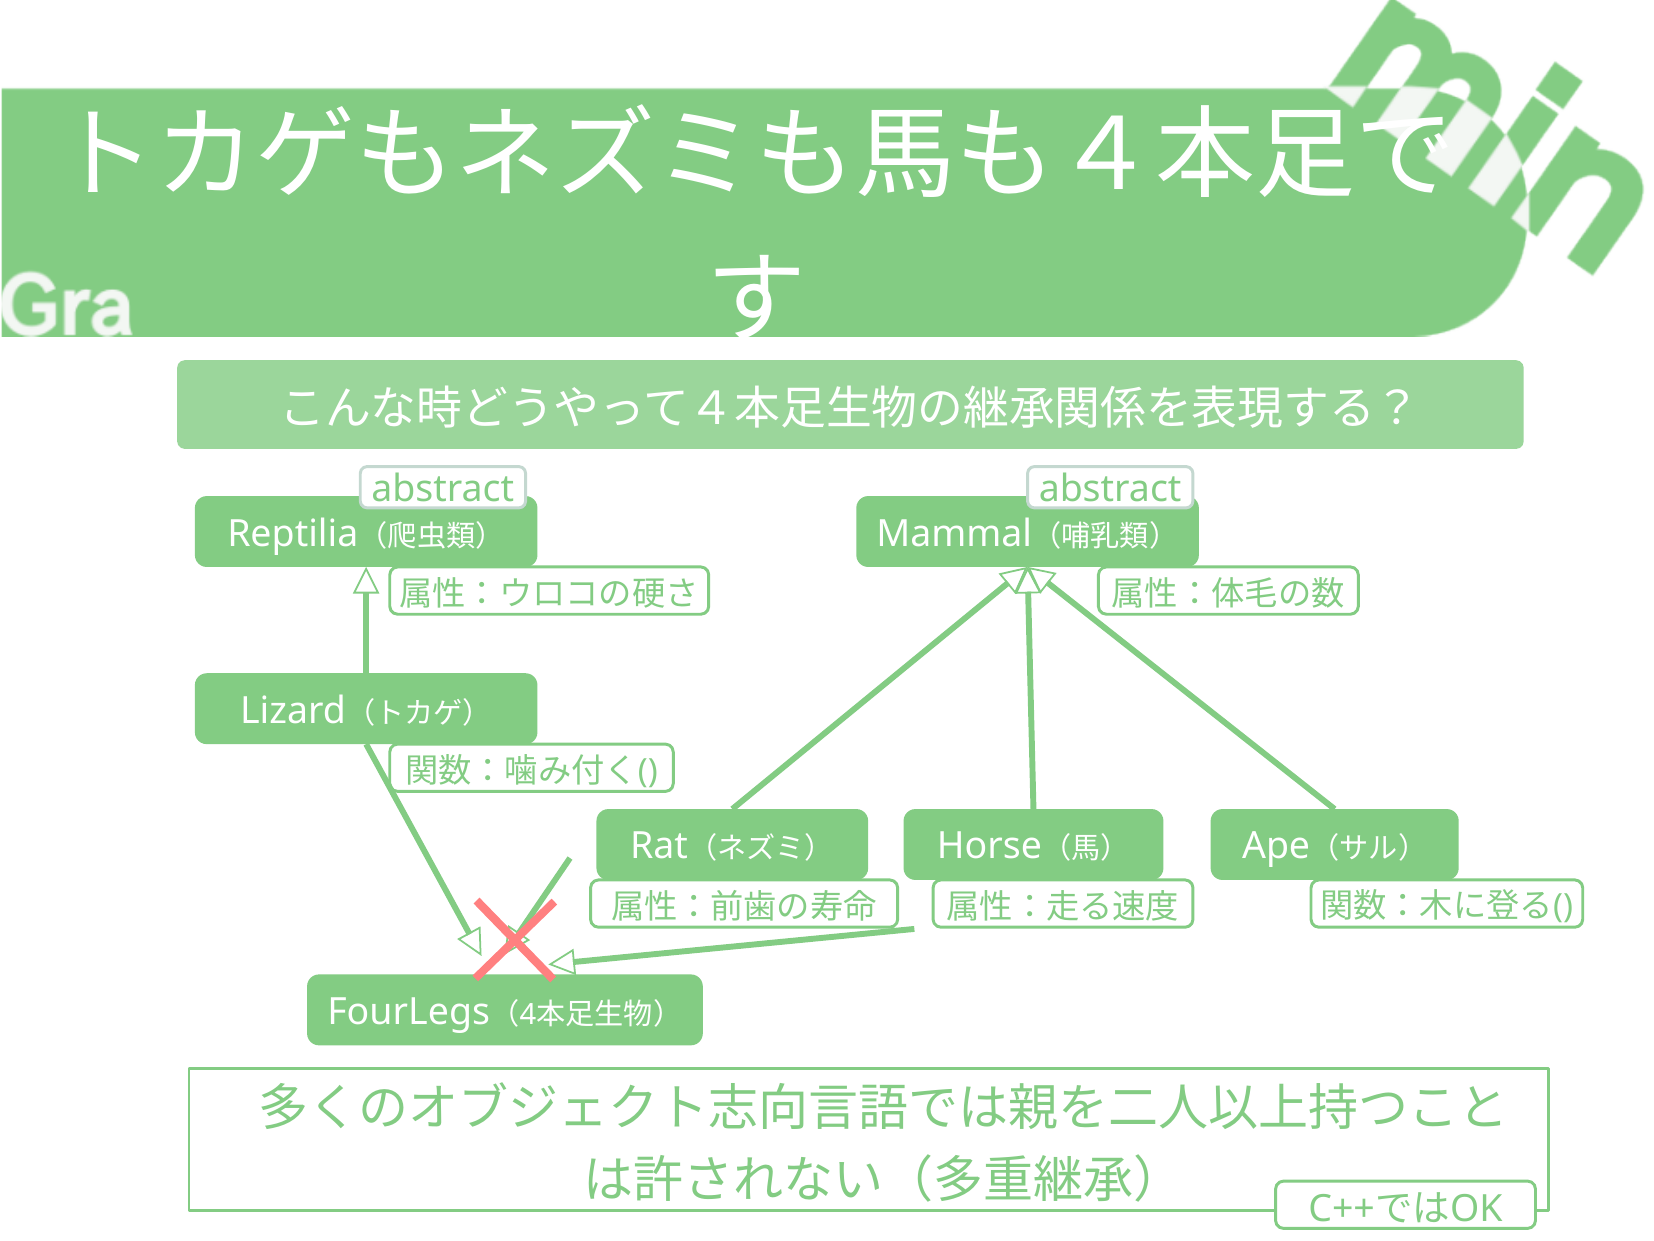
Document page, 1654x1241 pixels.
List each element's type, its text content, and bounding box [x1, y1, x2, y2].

title トカゲもネズミも馬も４本足です [11, 68, 1501, 369]
picture [1, 0, 1654, 337]
text_box C++ではOK [1275, 1181, 1536, 1229]
text_box Lizard（トカゲ） [194, 673, 538, 745]
text_box 属性：ウロコの硬さ [389, 566, 709, 615]
text_box 属性：走る速度 [933, 879, 1193, 928]
text_box Mammal（哺乳類） [856, 496, 1199, 567]
text_box Horse（馬） [903, 809, 1164, 880]
text_box こんな時どうやって４本足生物の継承関係を表現する？ [177, 360, 1524, 449]
text_box 多くのオブジェクト志向言語では親を二人以上持つことは許されない（多重継承） [188, 1068, 1549, 1211]
text_box FourLegs（4本足生物） [307, 974, 703, 1046]
text_box 属性：体毛の数 [1098, 566, 1359, 615]
text_box abstract [360, 466, 526, 508]
text_box abstract [1027, 466, 1193, 508]
text_box [472, 897, 558, 983]
text_box Rat（ネズミ） [596, 809, 869, 879]
text_box 関数：木に登る() [1311, 879, 1583, 928]
text_box Ape（サル） [1210, 809, 1459, 880]
text_box 属性：前歯の寿命 [590, 879, 898, 928]
text_box Reptilia（爬虫類） [194, 496, 538, 567]
text_box 関数：噛み付く() [389, 744, 674, 792]
